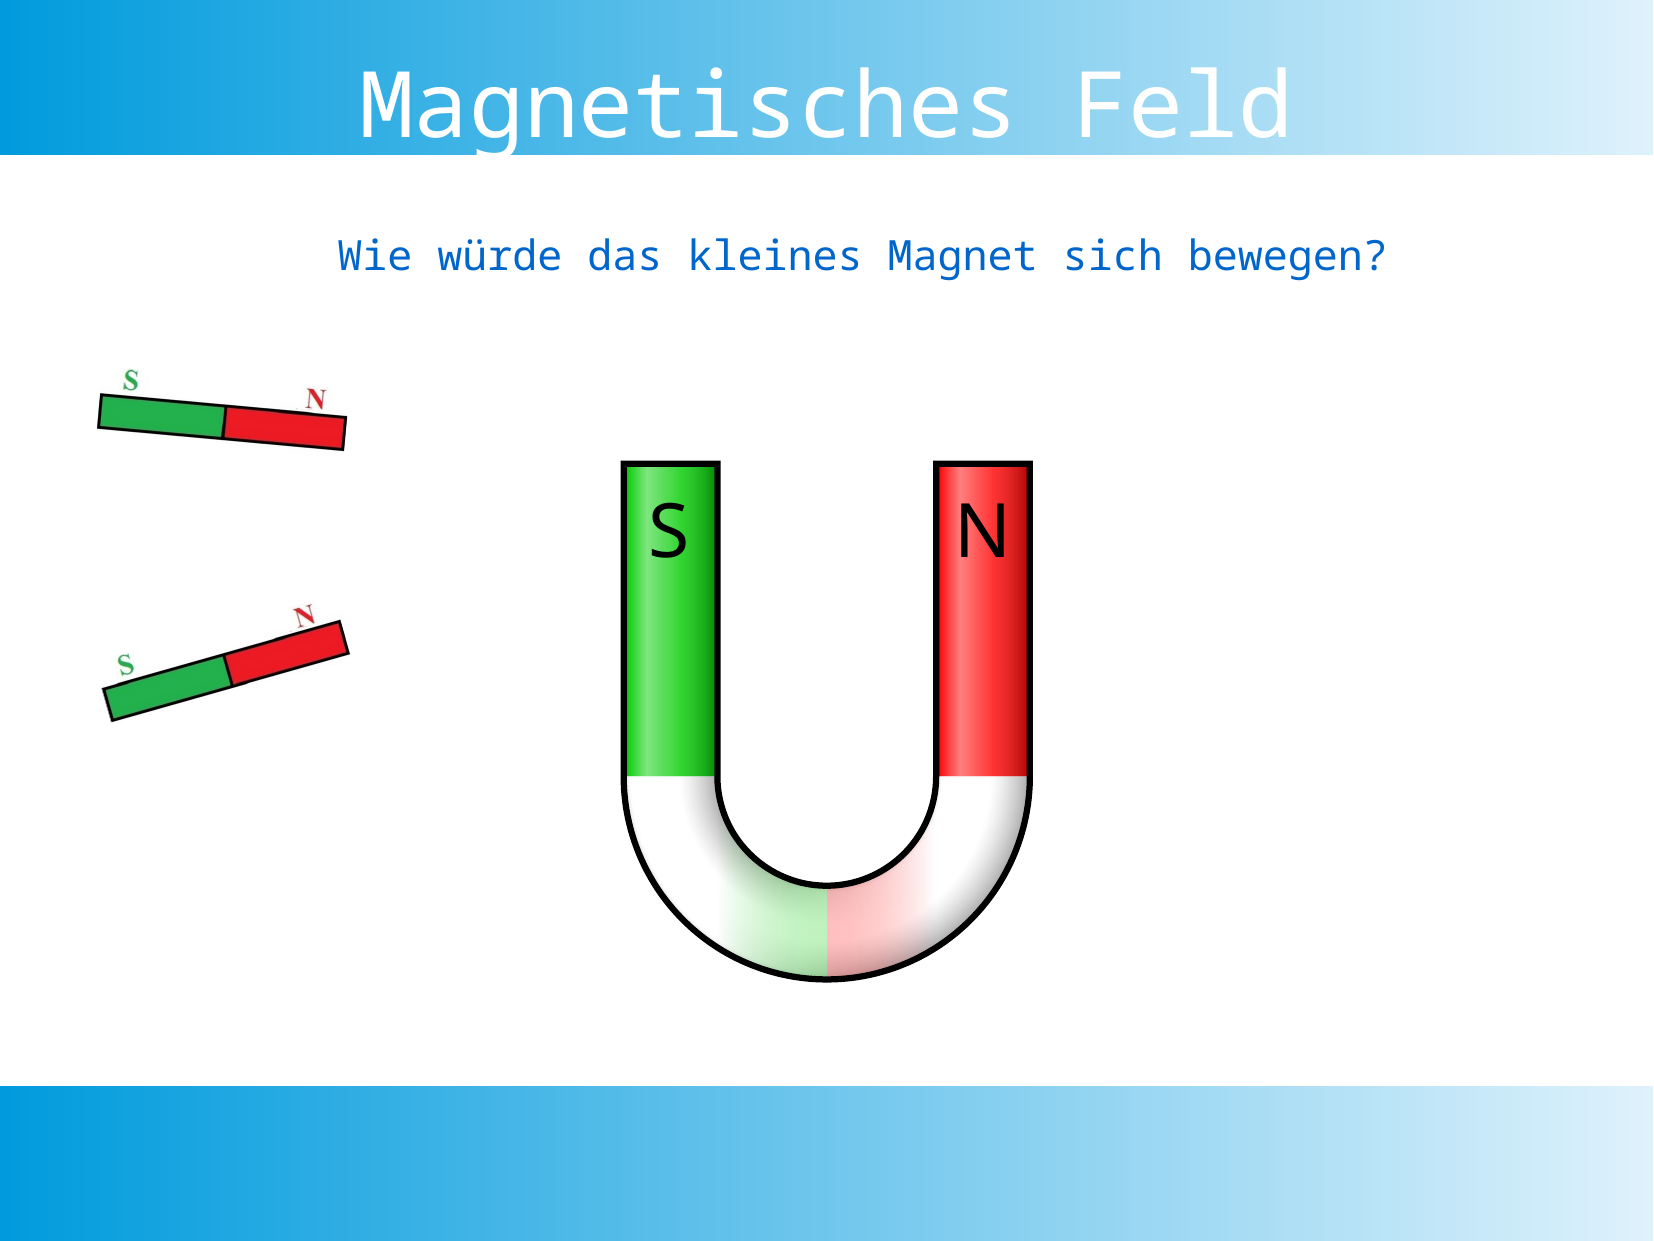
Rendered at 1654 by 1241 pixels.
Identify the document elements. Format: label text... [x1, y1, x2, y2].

picture [95, 366, 355, 457]
picture [93, 592, 352, 728]
list Wie würde das kleines Magnet sich bewegen? [82, 225, 357, 945]
list Wie würde das kleines Magnet sich bewegen? [1297, 225, 1571, 945]
title Magnetisches Feld [82, 40, 1571, 163]
picture [357, 150, 1297, 1090]
